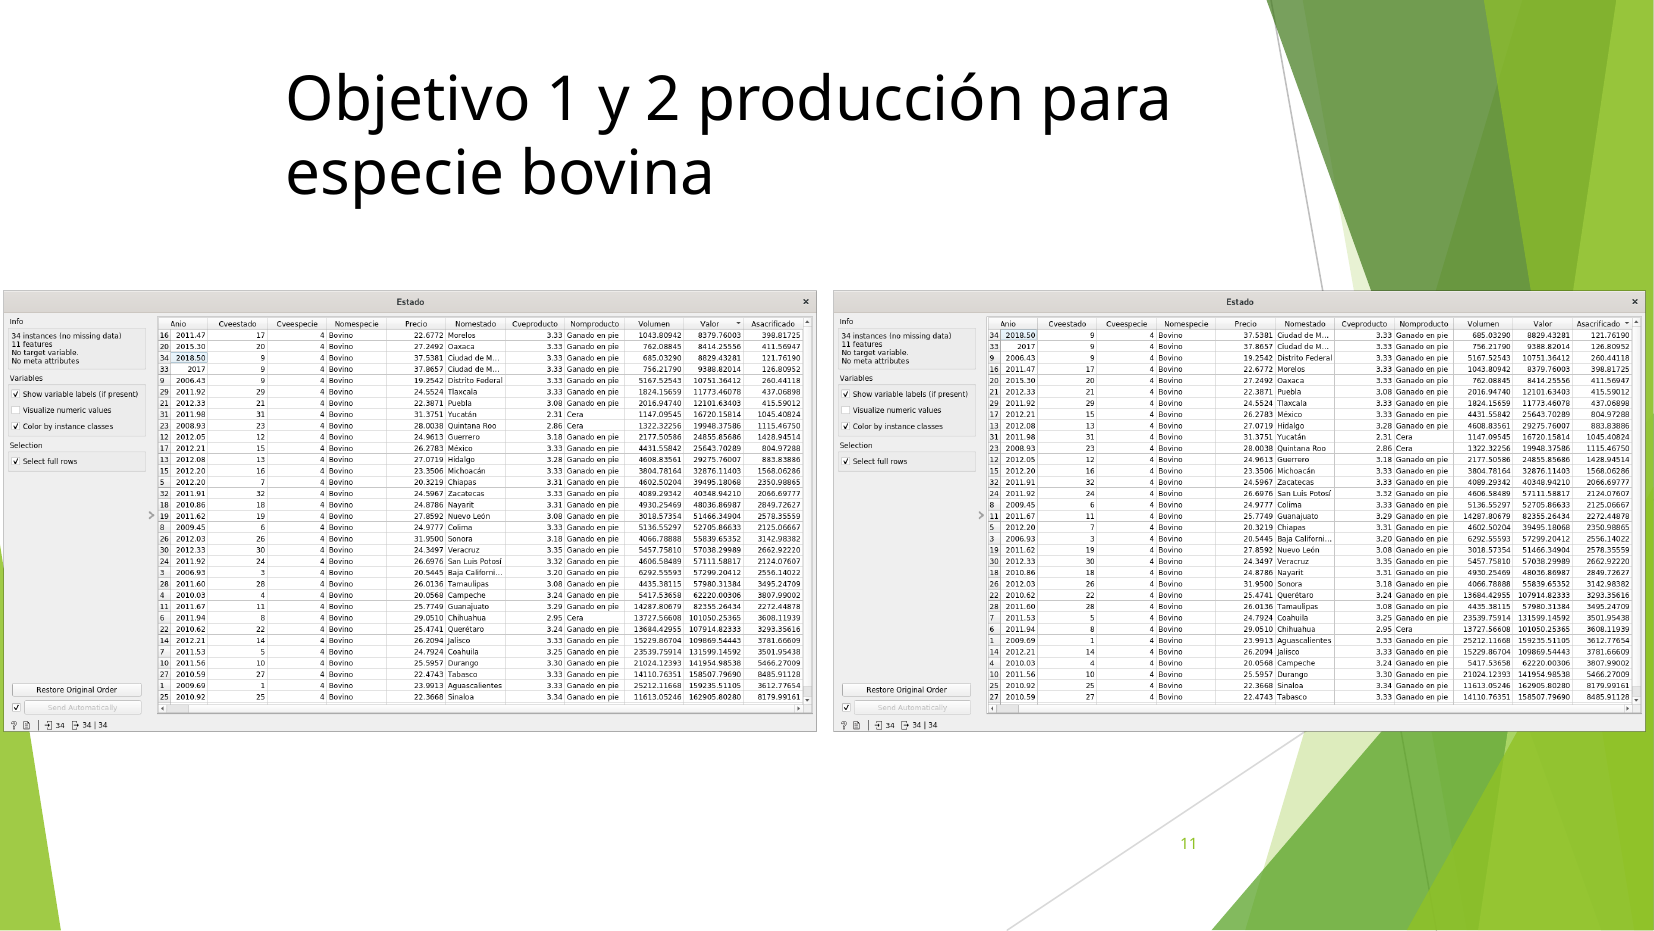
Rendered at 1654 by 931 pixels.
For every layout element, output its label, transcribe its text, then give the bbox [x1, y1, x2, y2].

picture [833, 290, 1646, 732]
text_box [1165, 819, 1258, 869]
title Objetivo 1 y 2 producción para especie bovina [270, 50, 1245, 227]
picture [3, 290, 817, 732]
